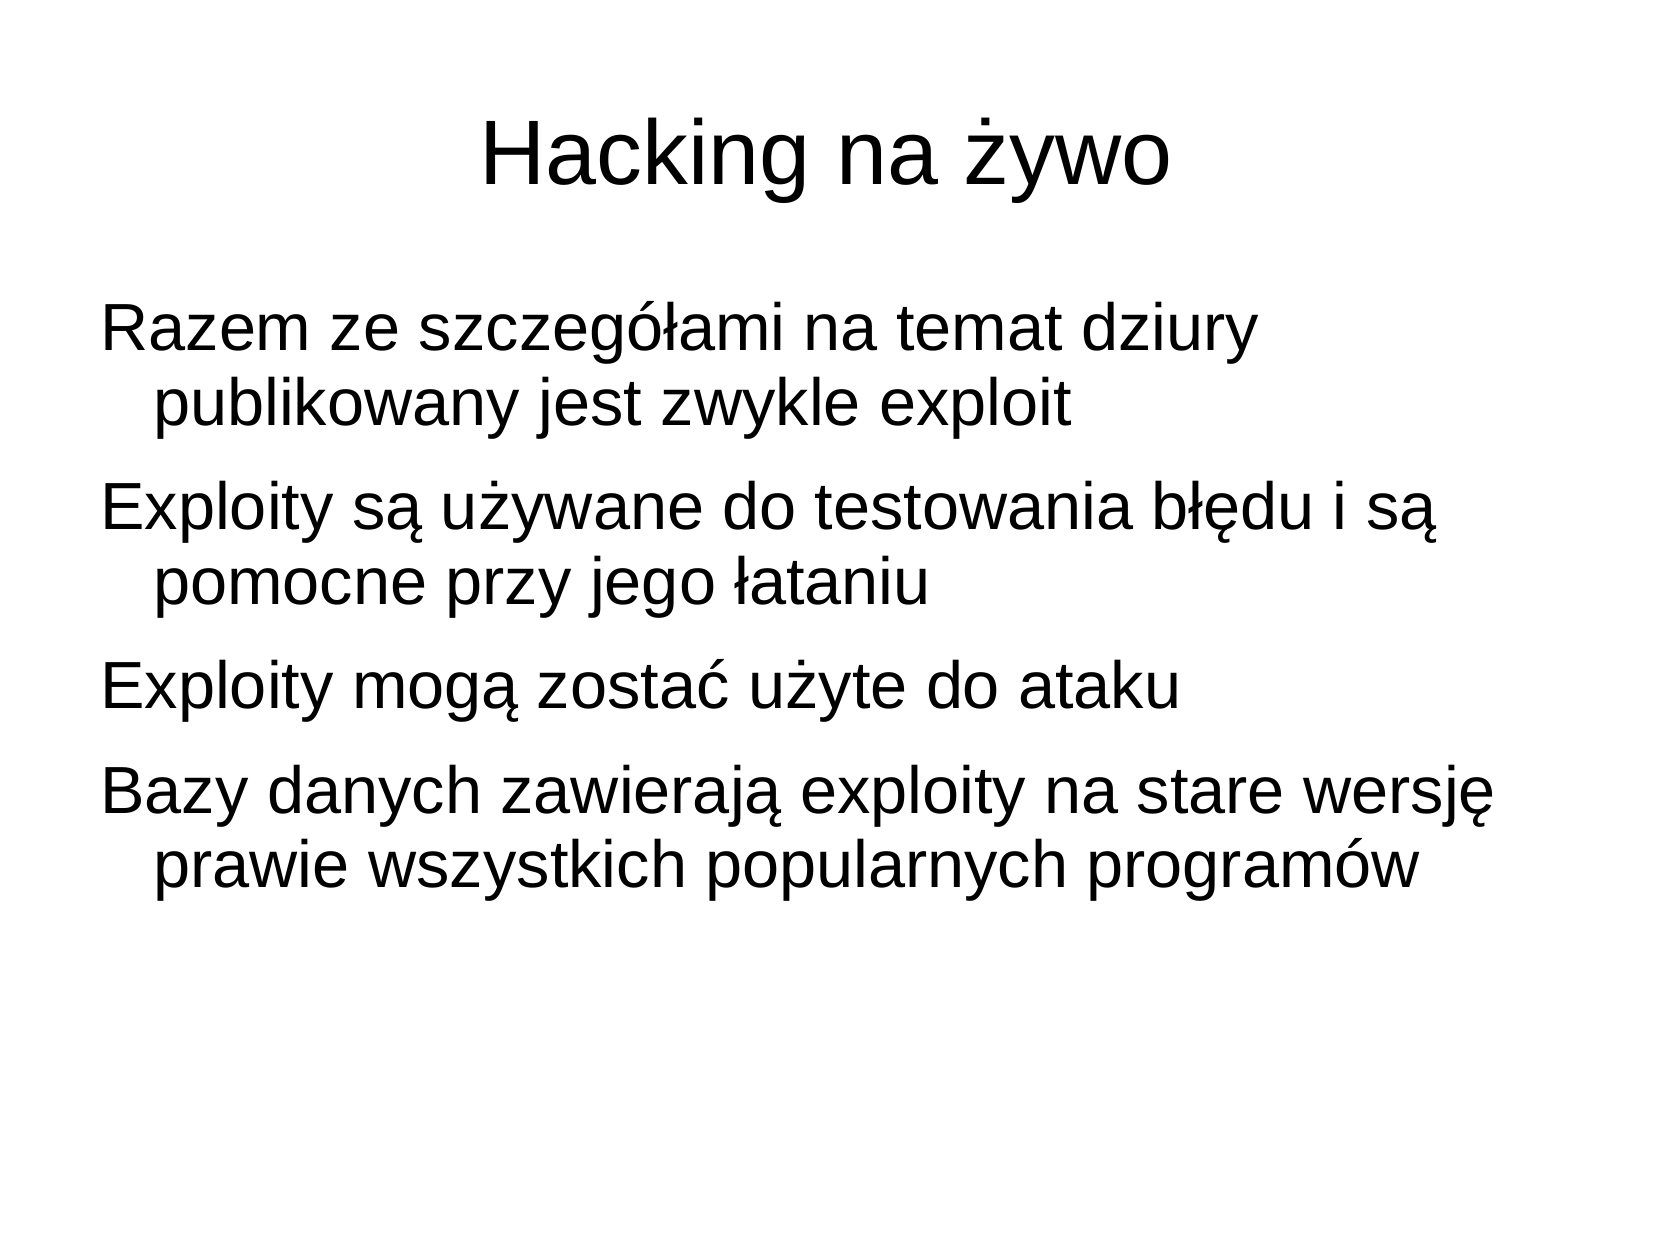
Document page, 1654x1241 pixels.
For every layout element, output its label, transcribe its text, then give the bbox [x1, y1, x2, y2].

list Razem ze szczegółami na temat dziury publikowany jest zwykle exploit Exploity są używane do testowania błędu i są pomocne przy jego łataniu Exploity mogą zostać użyte do ataku Bazy danych zawierają exploity na stare wersję prawie wszystkich popularnych programów [82, 290, 1571, 1094]
title Hacking na żywo [82, 56, 1571, 250]
